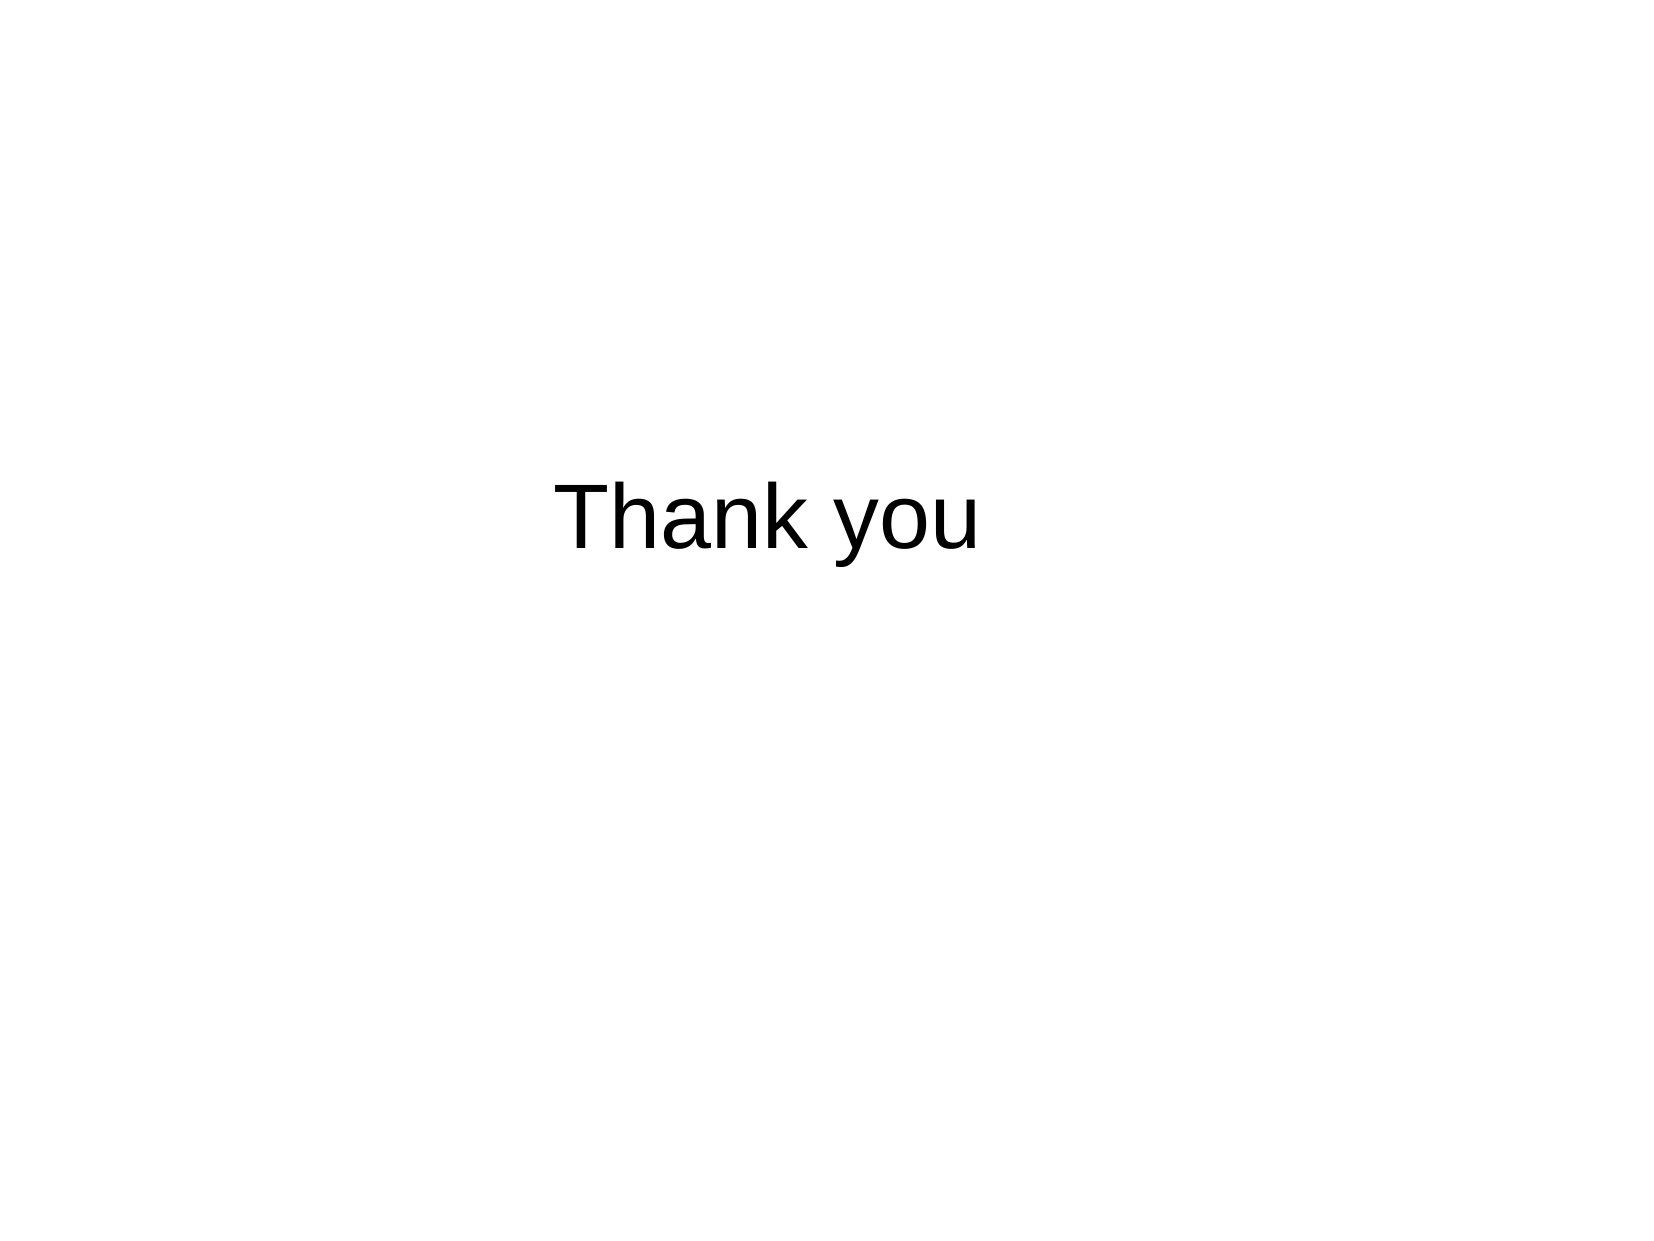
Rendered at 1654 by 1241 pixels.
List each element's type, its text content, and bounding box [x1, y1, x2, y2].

title Thank you [23, 413, 1512, 621]
